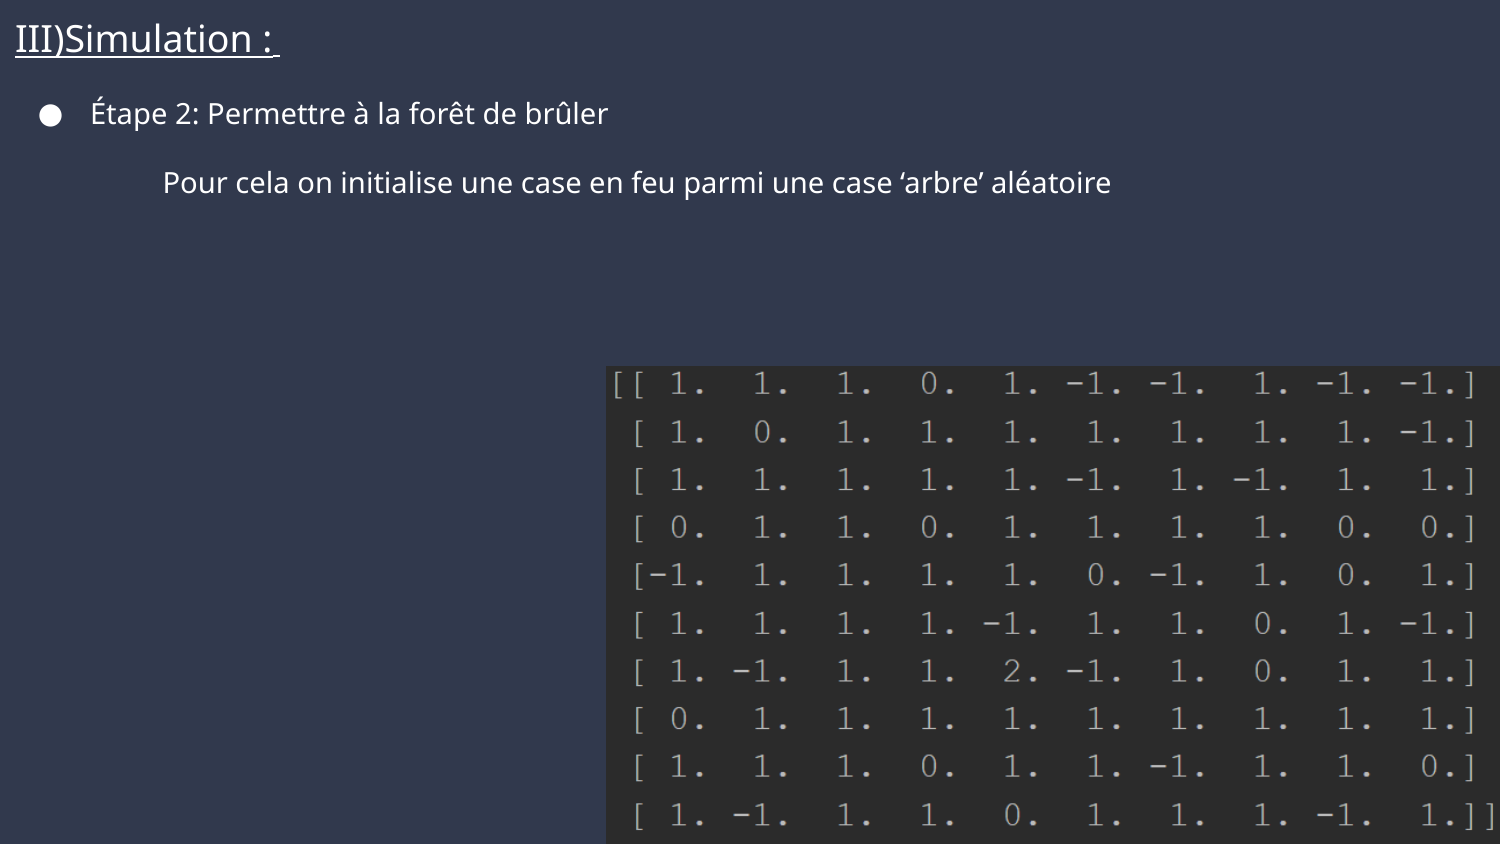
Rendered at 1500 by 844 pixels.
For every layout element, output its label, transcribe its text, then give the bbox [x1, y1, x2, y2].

picture [606, 366, 1500, 844]
text_box III)Simulation : Étape 2: Permettre à la forêt de brûler Pour cela on initialise une case en feu parmi une case ‘arbre’ aléatoire [0, 0, 1481, 839]
